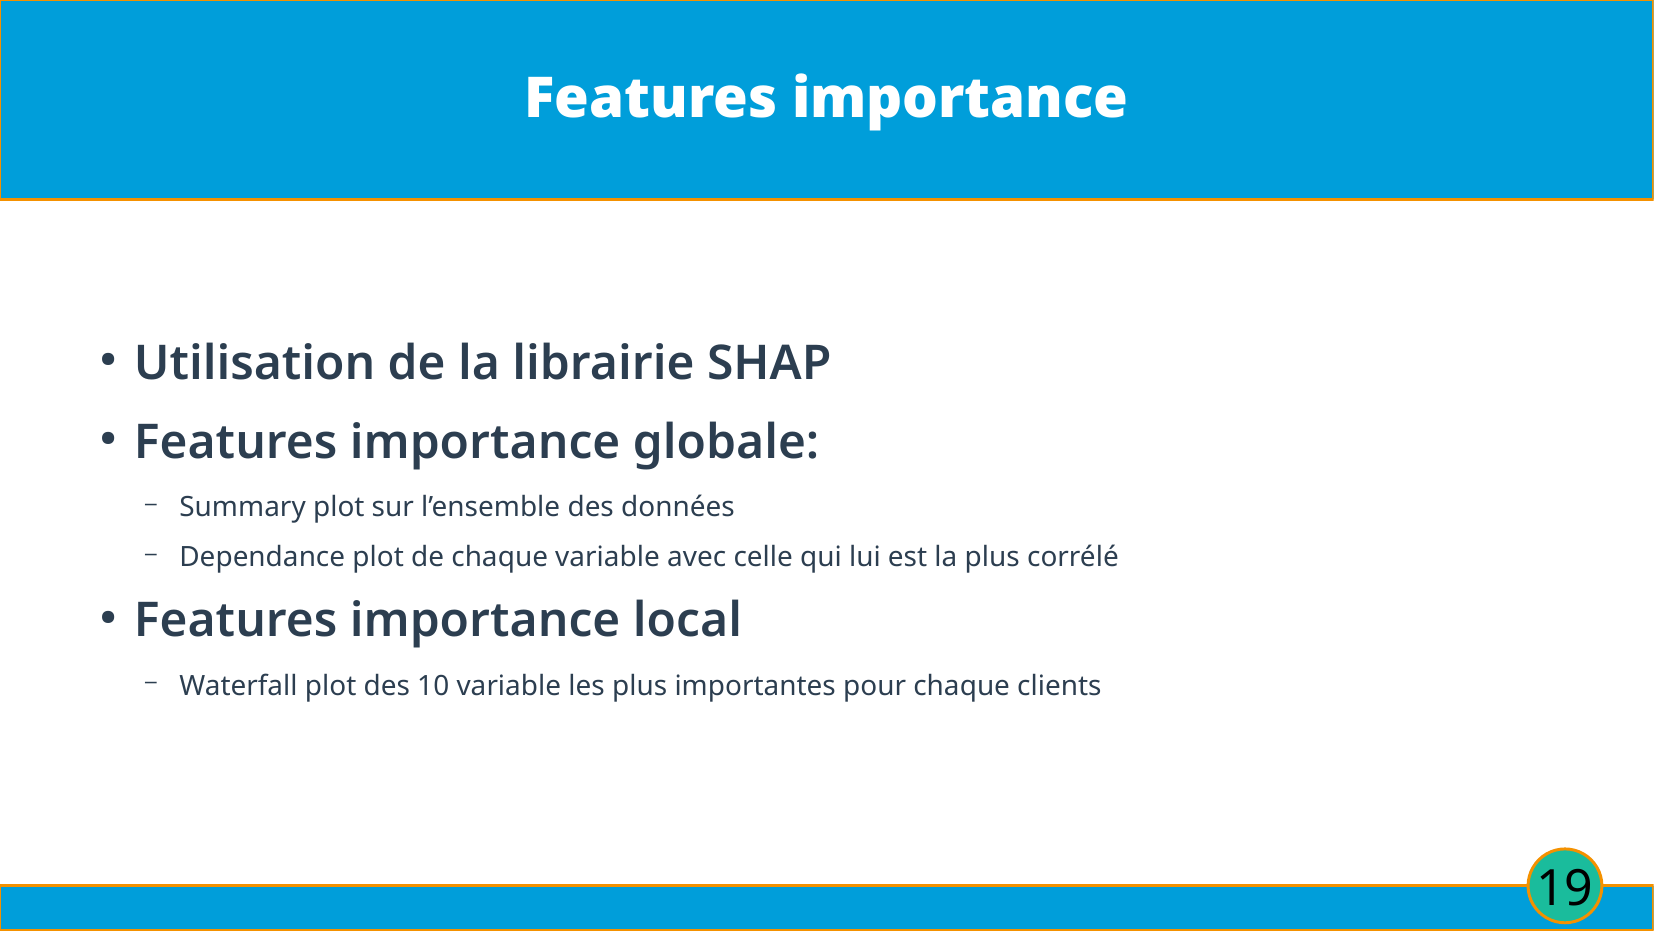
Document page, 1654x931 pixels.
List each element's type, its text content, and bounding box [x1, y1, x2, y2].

title Features importance [59, 37, 1595, 155]
list Utilisation de la librairie SHAP Features importance globale: Summary plot sur l’ensemble des données Dependance plot de chaque variable avec celle qui lui est la plus corrélé Features importance local Waterfall plot des 10 variable les plus importantes pour chaque clients [88, 169, 1577, 709]
